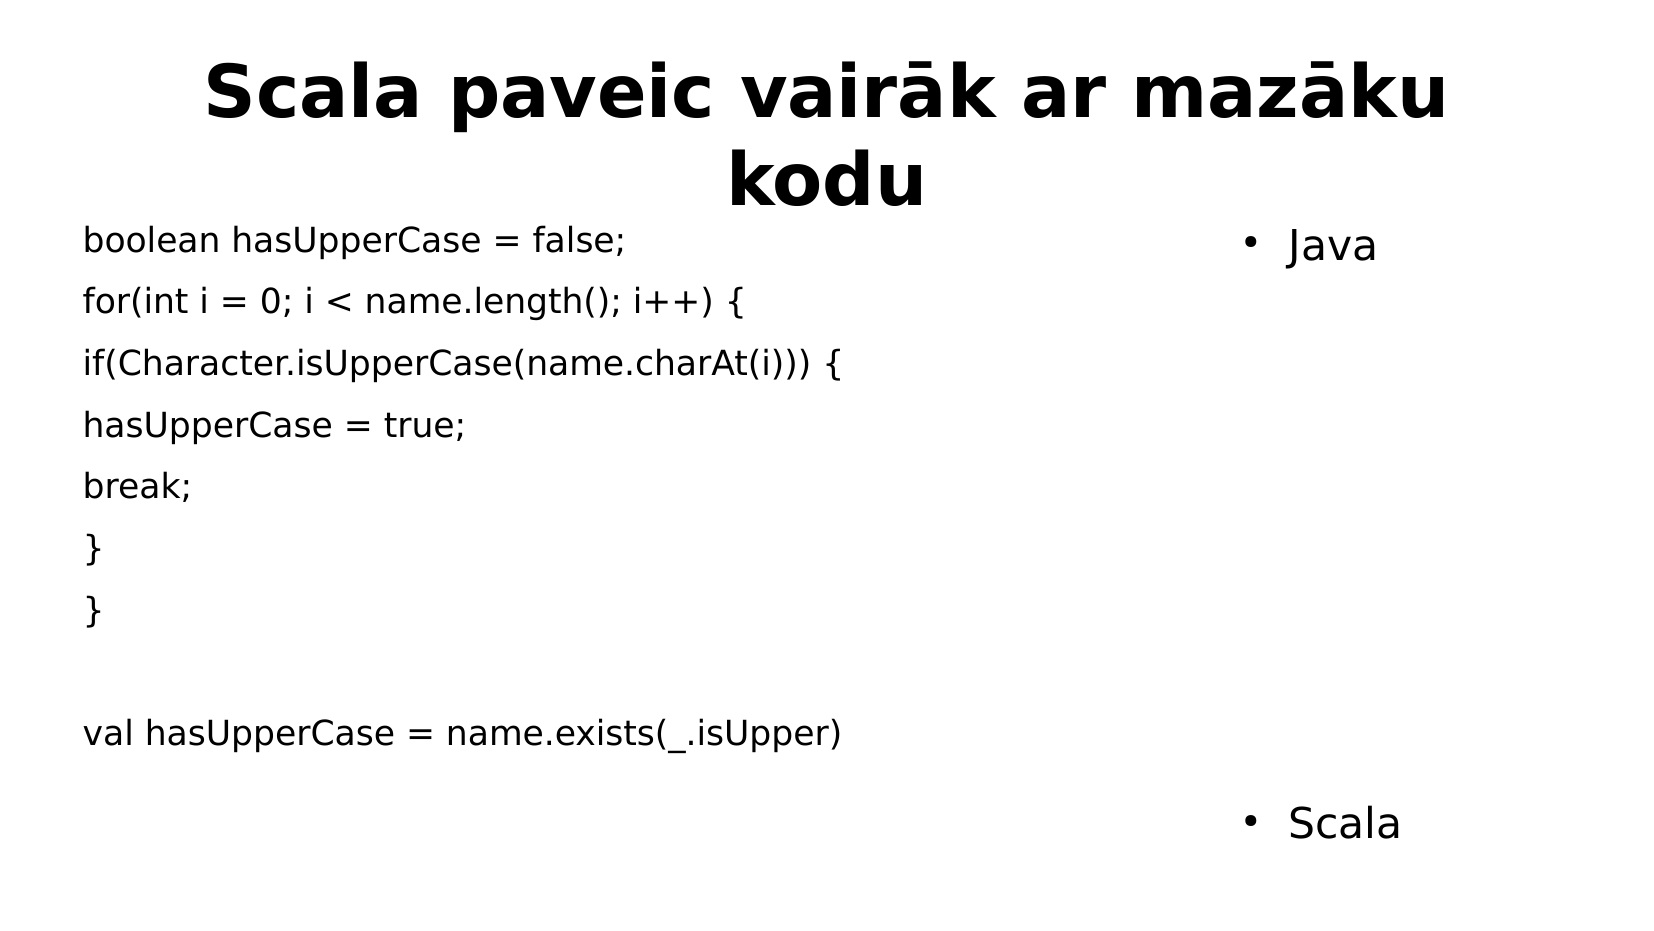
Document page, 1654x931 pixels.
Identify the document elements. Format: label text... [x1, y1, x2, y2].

list boolean hasUpperCase = false; for(int i = 0; i < name.length(); i++) { if(Character.isUpperCase(name.charAt(i))) { hasUpperCase = true; break; } } val hasUpperCase = name.exists(_.isUpper) [82, 217, 1228, 758]
title Scala paveic vairāk ar mazāku kodu [82, 37, 1571, 147]
list Java Scala [1228, 217, 1572, 851]
